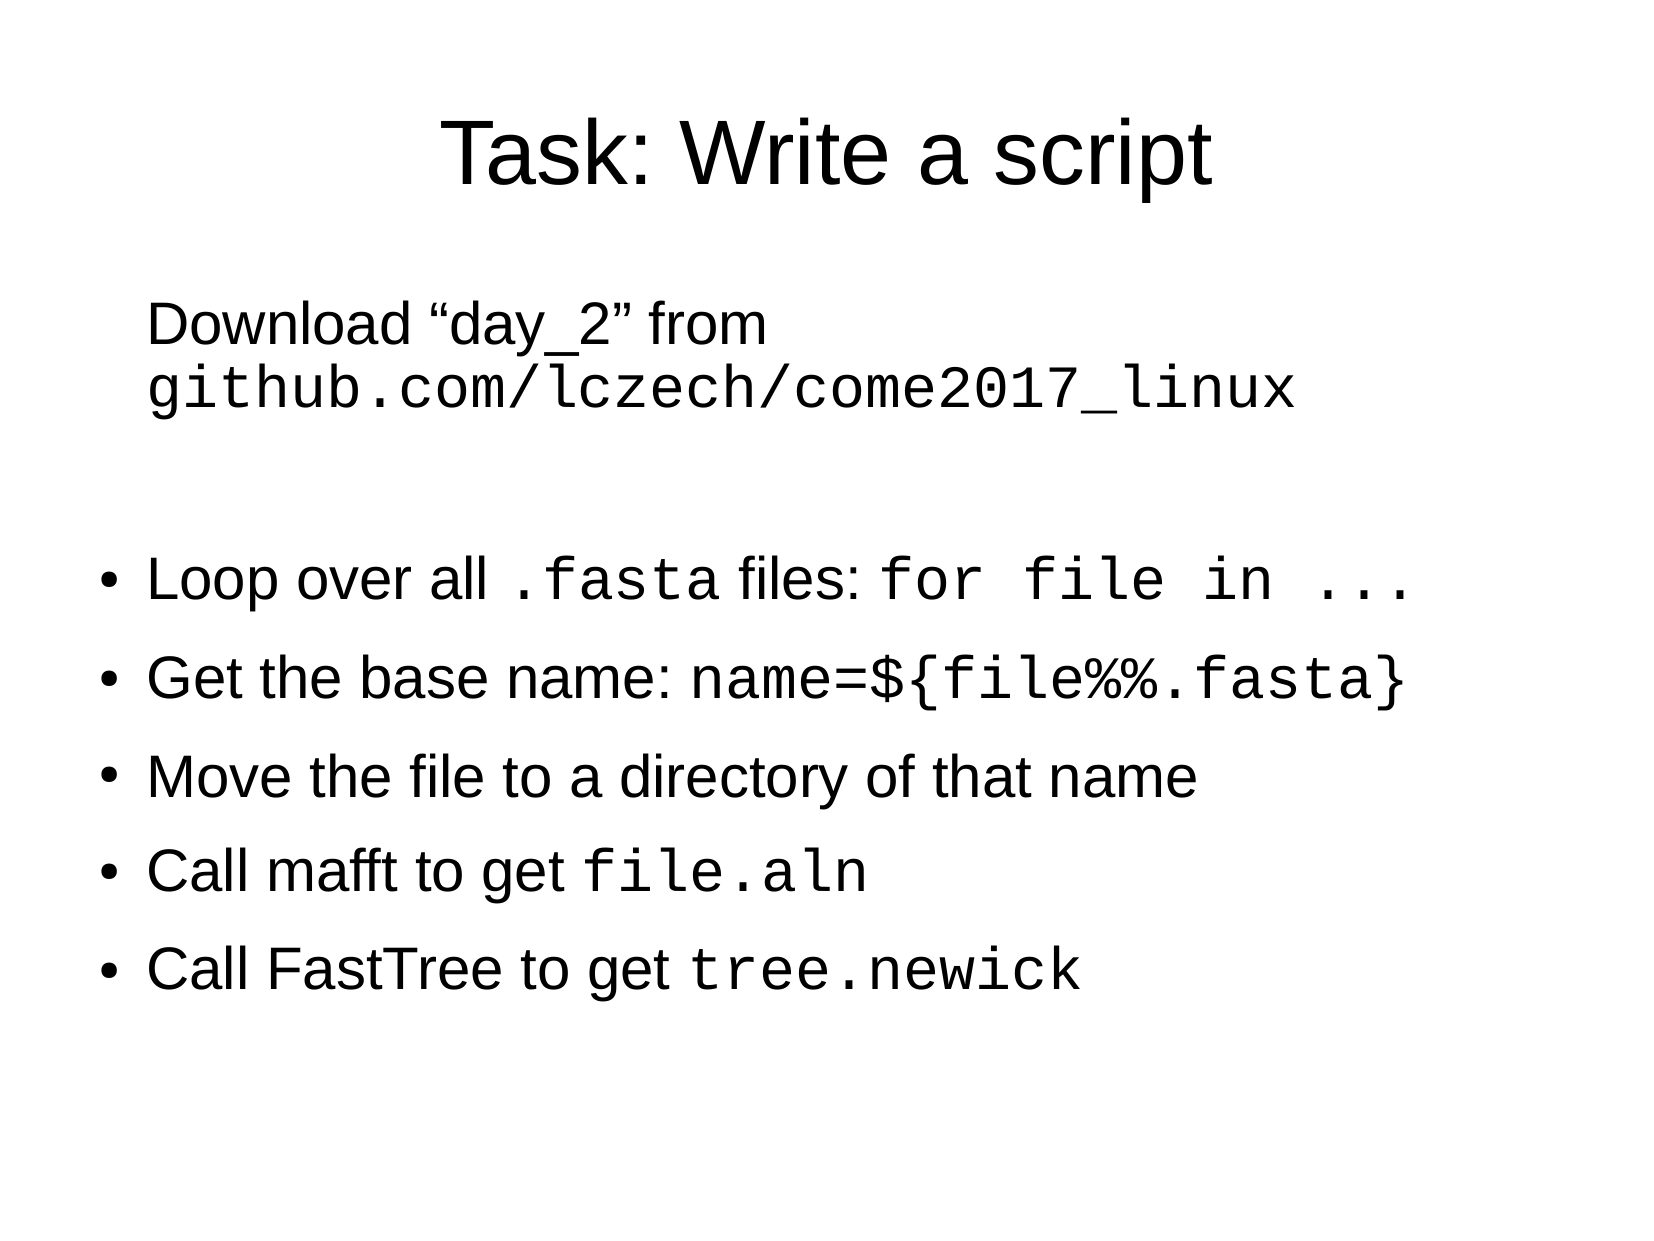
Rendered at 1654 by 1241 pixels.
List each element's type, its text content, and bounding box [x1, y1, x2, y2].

title Task: Write a script [82, 49, 1571, 257]
list Download “day_2” from github.com/lczech/come2017_linux Loop over all .fasta files: for file in ... Get the base name: name=${file%%.fasta} Move the file to a directory of that name Call mafft to get file.aln Call FastTree to get tree.newick [82, 290, 1571, 1010]
